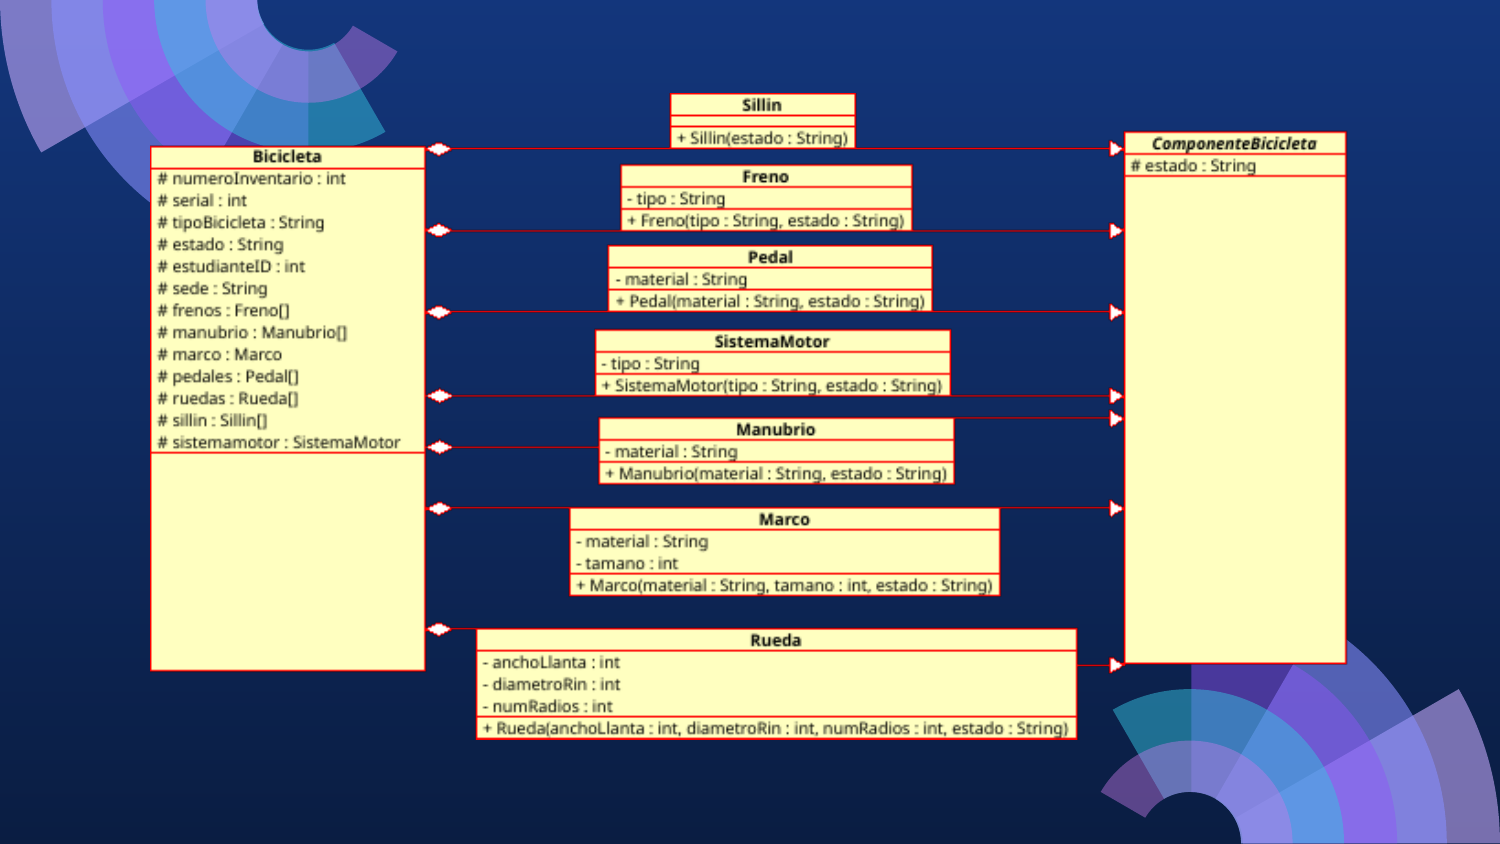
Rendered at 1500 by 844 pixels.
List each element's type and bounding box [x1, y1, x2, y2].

picture [150, 93, 1351, 740]
